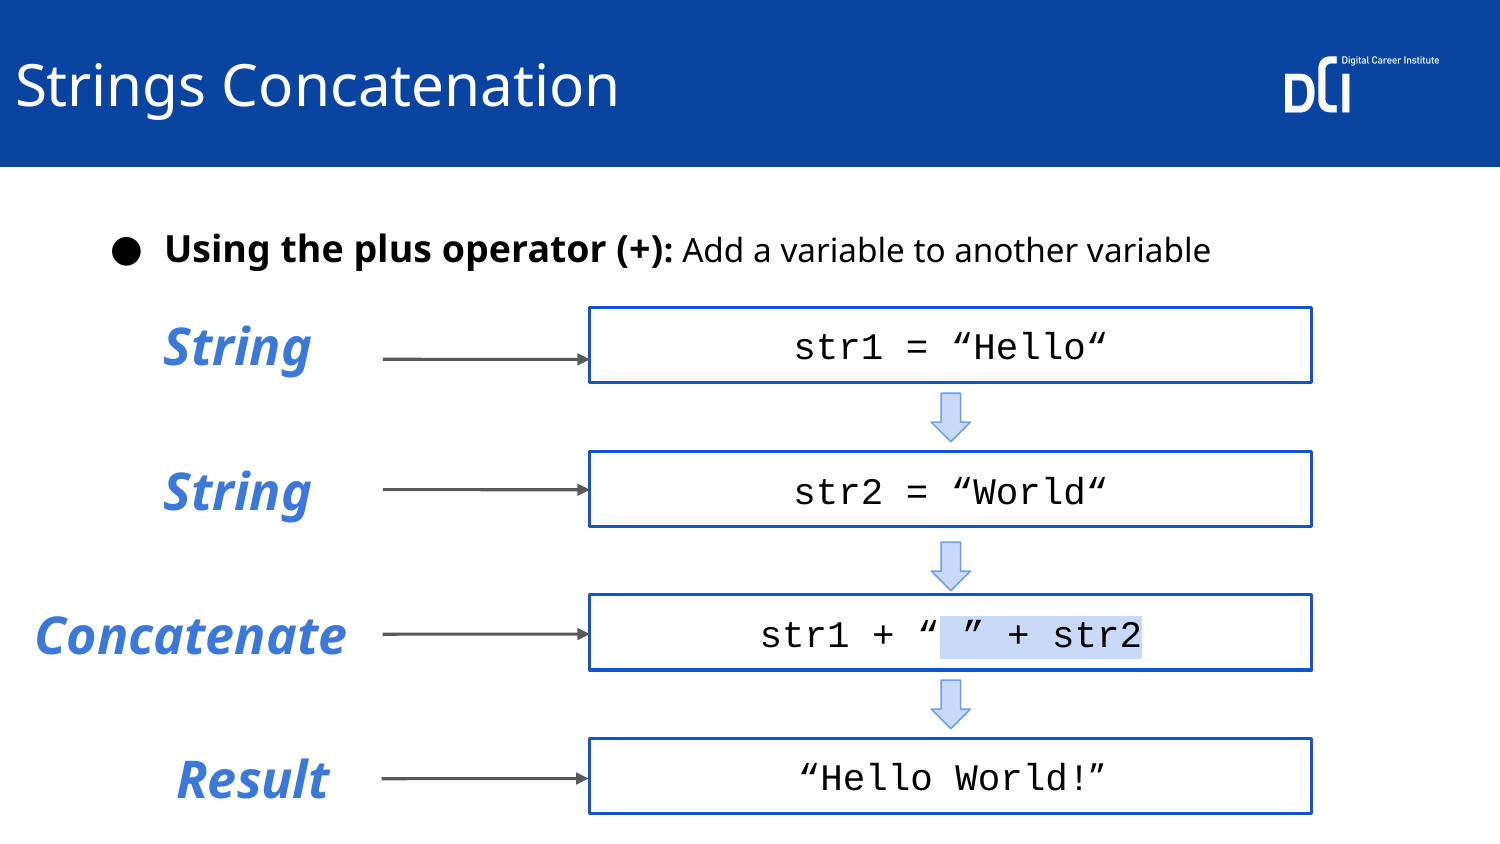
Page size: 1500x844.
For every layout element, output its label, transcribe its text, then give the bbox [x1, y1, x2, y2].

text_box [931, 680, 971, 729]
text_box [931, 542, 971, 591]
picture [1275, 44, 1445, 123]
text_box [931, 393, 971, 442]
text_box Concatenate [19, 587, 383, 680]
text_box str1 + “ ” + str2 [589, 594, 1312, 670]
title Strings Concatenation [0, 0, 1500, 167]
text_box String [148, 442, 383, 536]
text_box Using the plus operator (+): Add a variable to another variable [74, 187, 1445, 286]
text_box “Hello World!” [589, 738, 1312, 814]
text_box Result [161, 731, 371, 825]
text_box String [148, 298, 383, 392]
text_box str1 = “Hello“ [589, 307, 1312, 383]
text_box str2 = “World“ [589, 451, 1312, 527]
